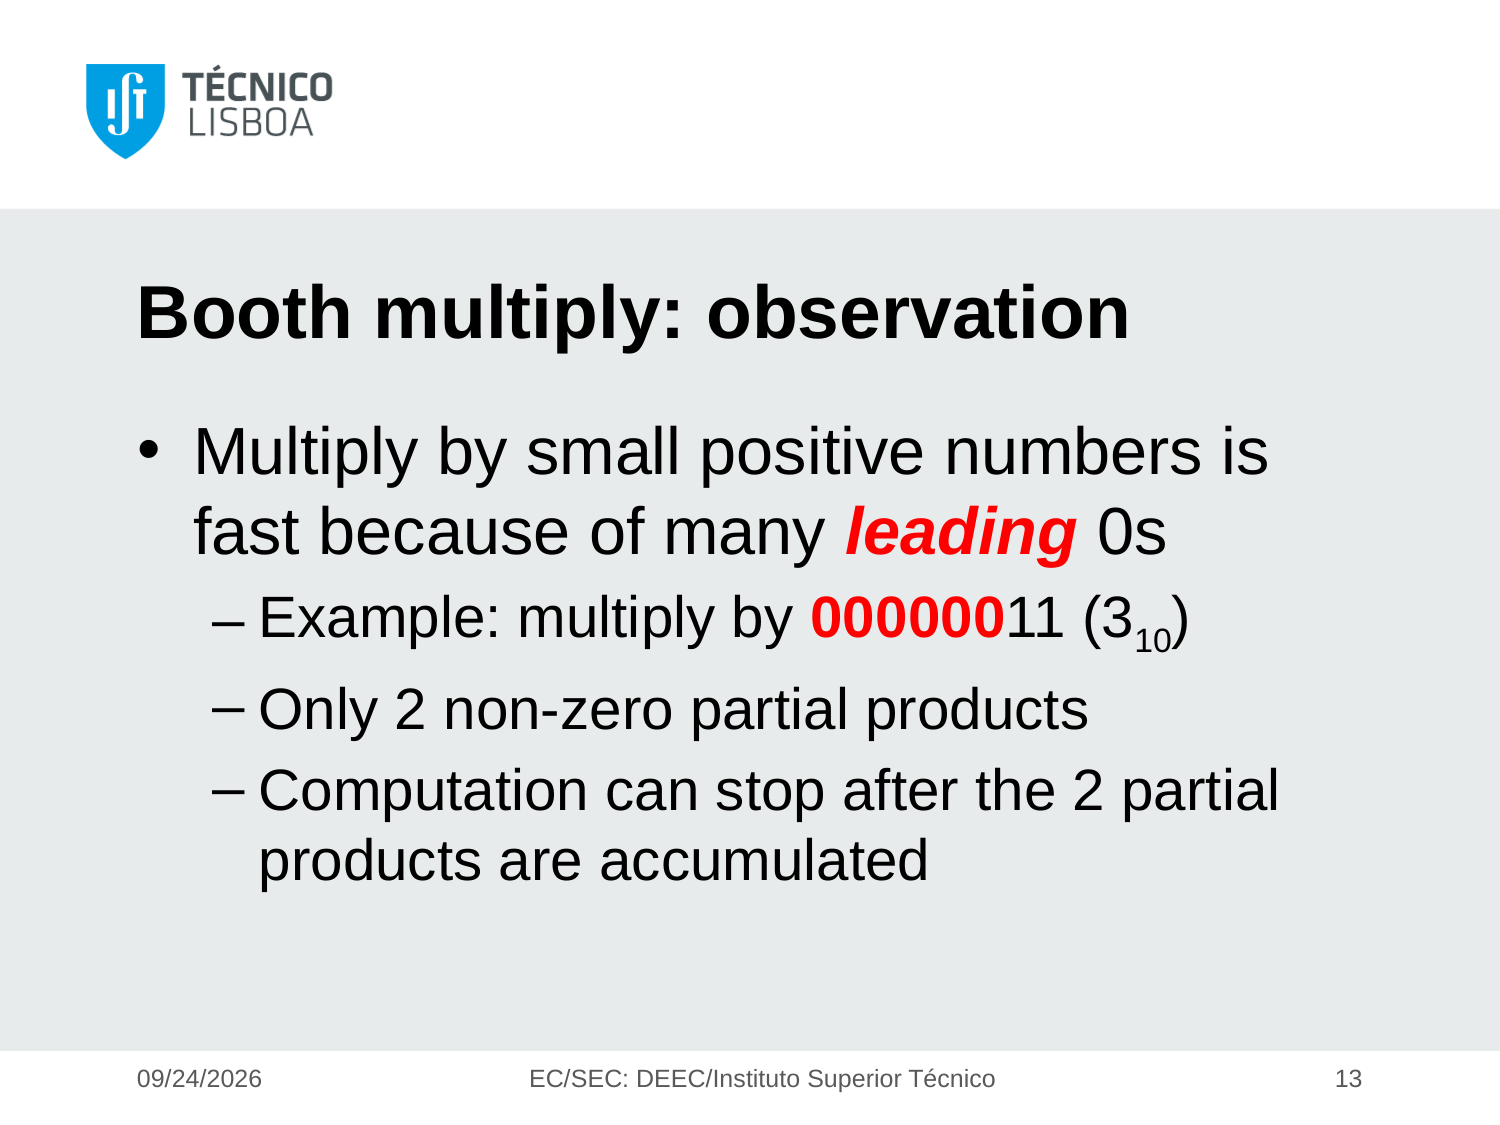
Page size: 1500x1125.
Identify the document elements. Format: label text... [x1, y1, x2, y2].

footer EC/SEC: DEEC/Instituto Superior Técnico [512, 1052, 1021, 1103]
title Booth multiply: observation [121, 237, 1378, 381]
slide_number 10/22/2018 [121, 1052, 425, 1103]
picture [0, 0, 1500, 1125]
list Multiply by small positive numbers is fast because of many leading 0s Example: multiply by 00000011 (310) Only 2 non-zero partial products Computation can stop after the 2 partial products are accumulated [121, 400, 1378, 1005]
slide_number <number> [1077, 1052, 1378, 1103]
